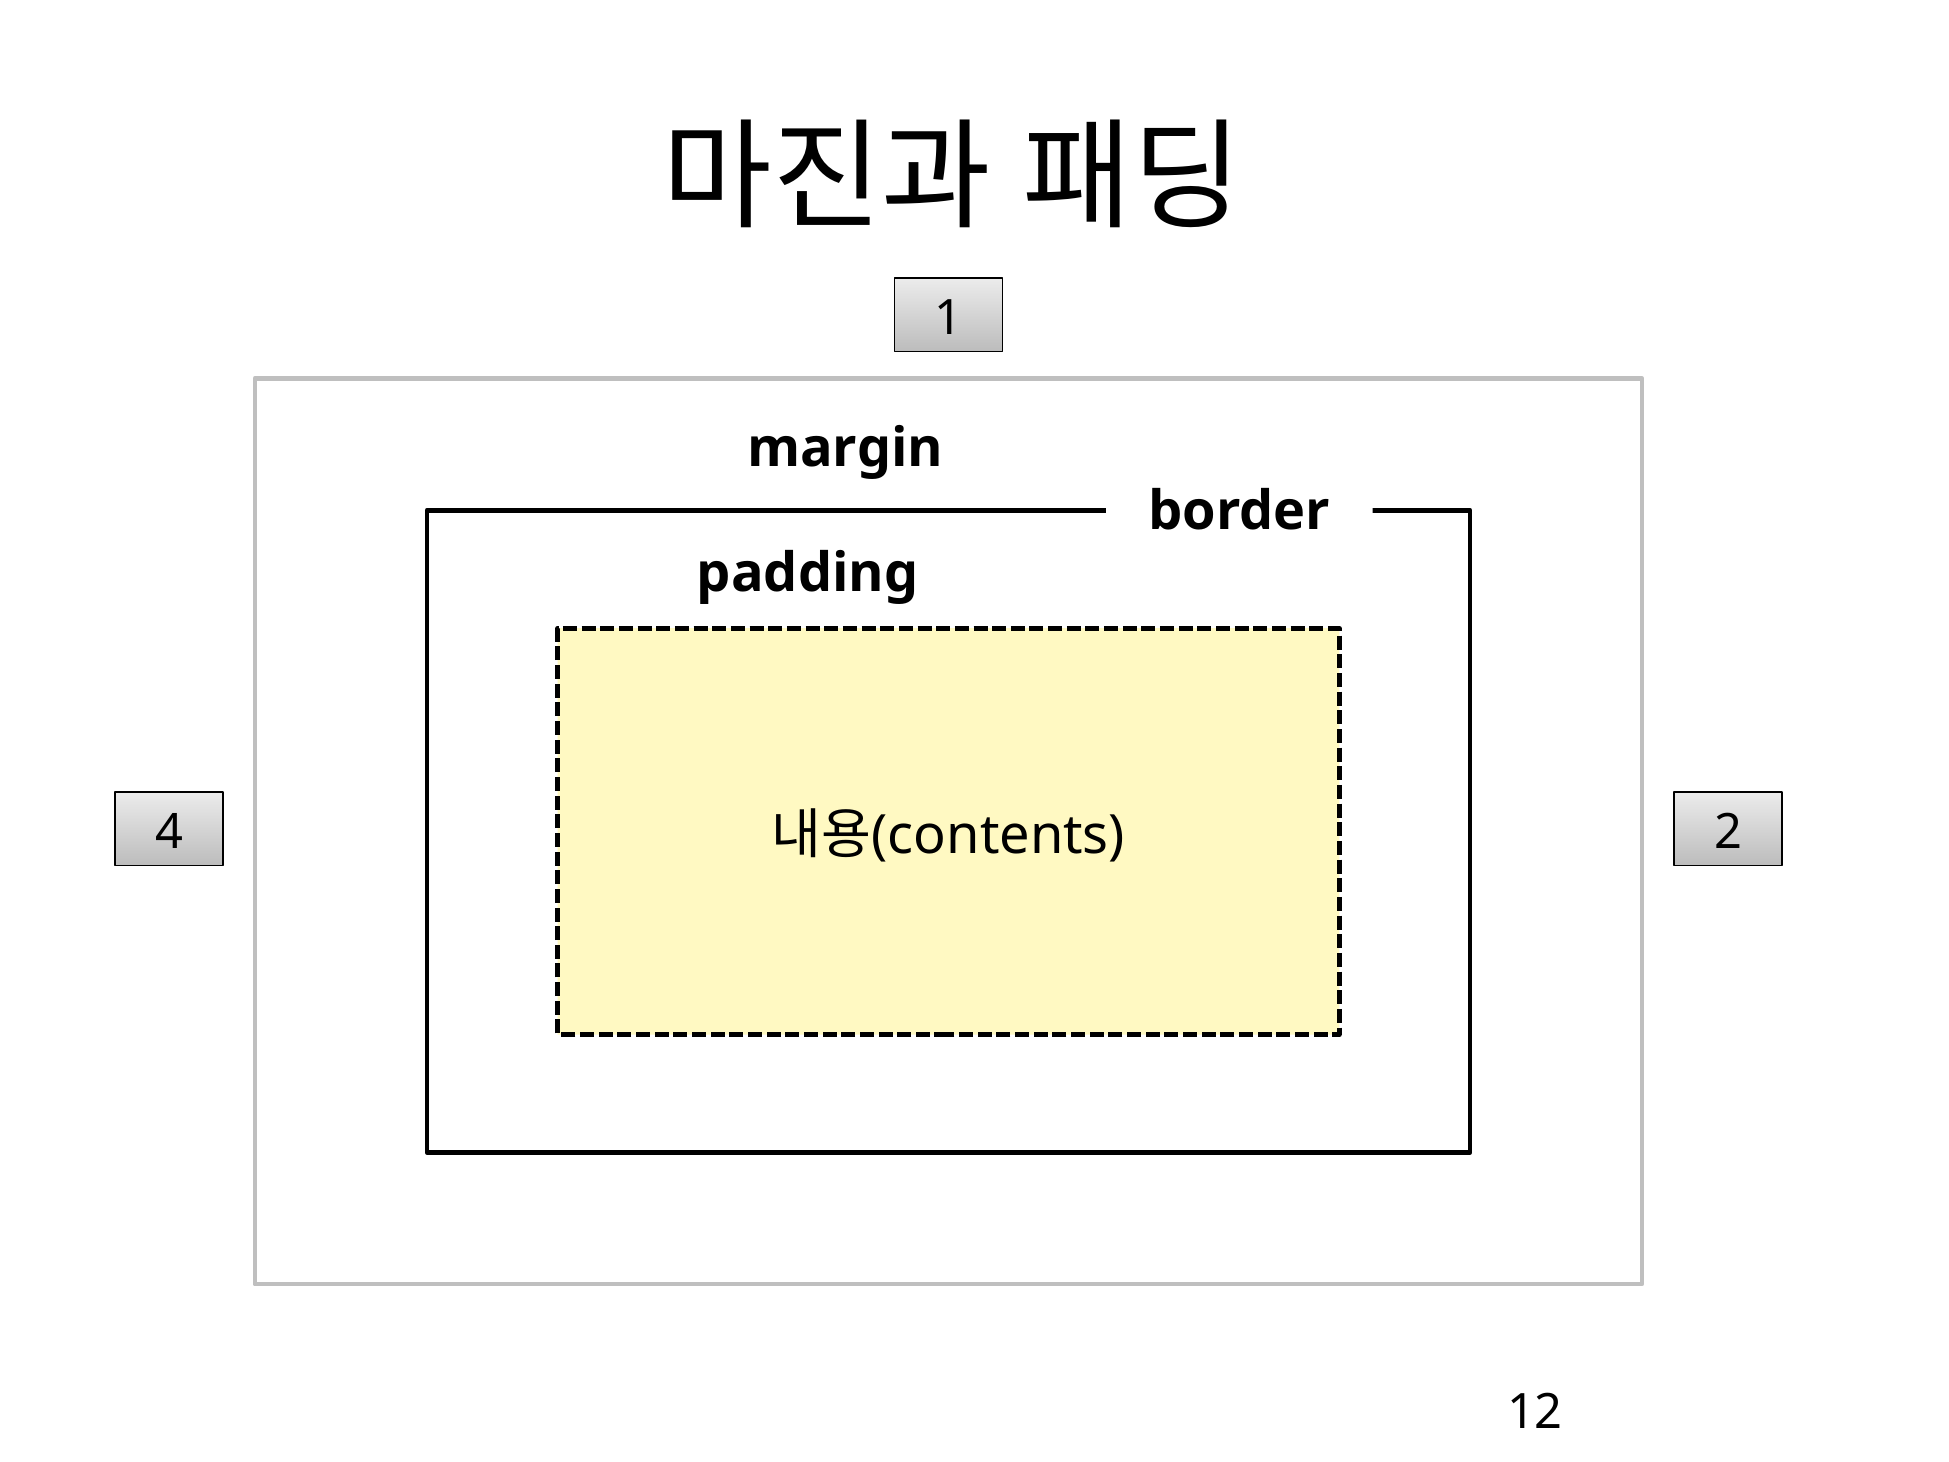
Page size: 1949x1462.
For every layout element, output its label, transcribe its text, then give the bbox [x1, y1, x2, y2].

text_box margin [682, 405, 1009, 485]
text_box padding [682, 529, 1009, 610]
text_box 1 [894, 277, 1003, 352]
text_box border [1106, 467, 1373, 548]
slide_number <숫자> [1492, 1372, 1899, 1462]
title 마진과 패딩 [156, 92, 1749, 255]
text_box 4 [114, 792, 223, 866]
text_box 2 [1674, 792, 1782, 866]
text_box 내용(contents) [557, 628, 1340, 1035]
